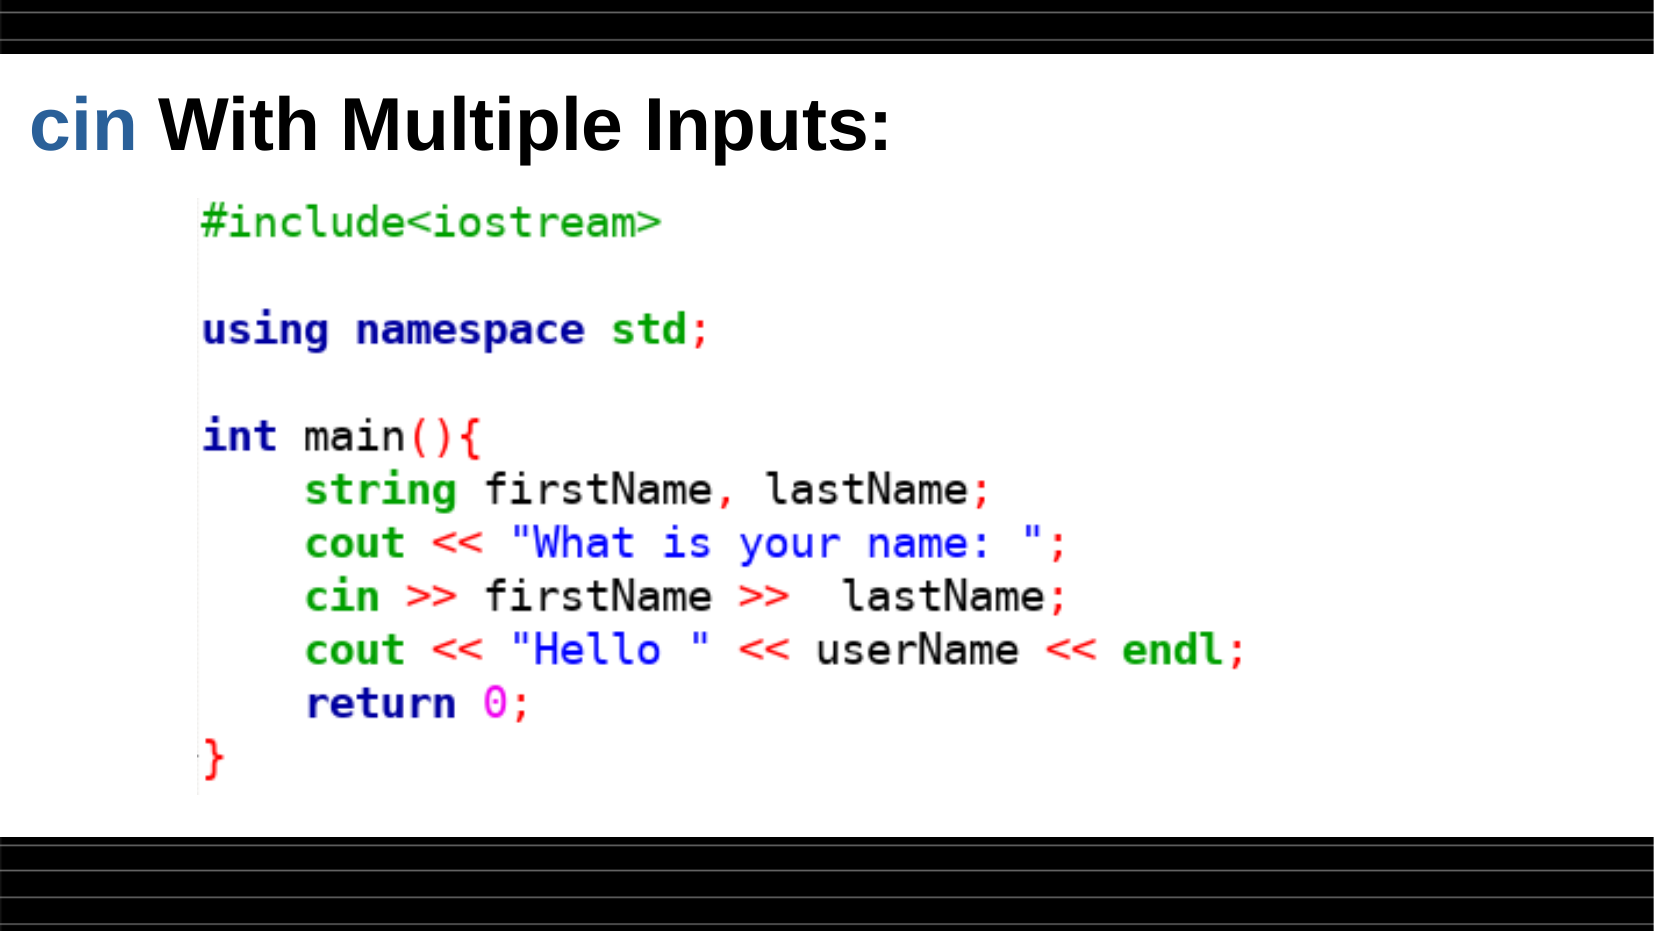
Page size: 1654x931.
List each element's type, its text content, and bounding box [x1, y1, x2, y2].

picture [197, 198, 1264, 796]
text_box cin With Multiple Inputs: [15, 75, 1591, 175]
picture [0, 0, 1654, 54]
picture [0, 837, 1654, 931]
